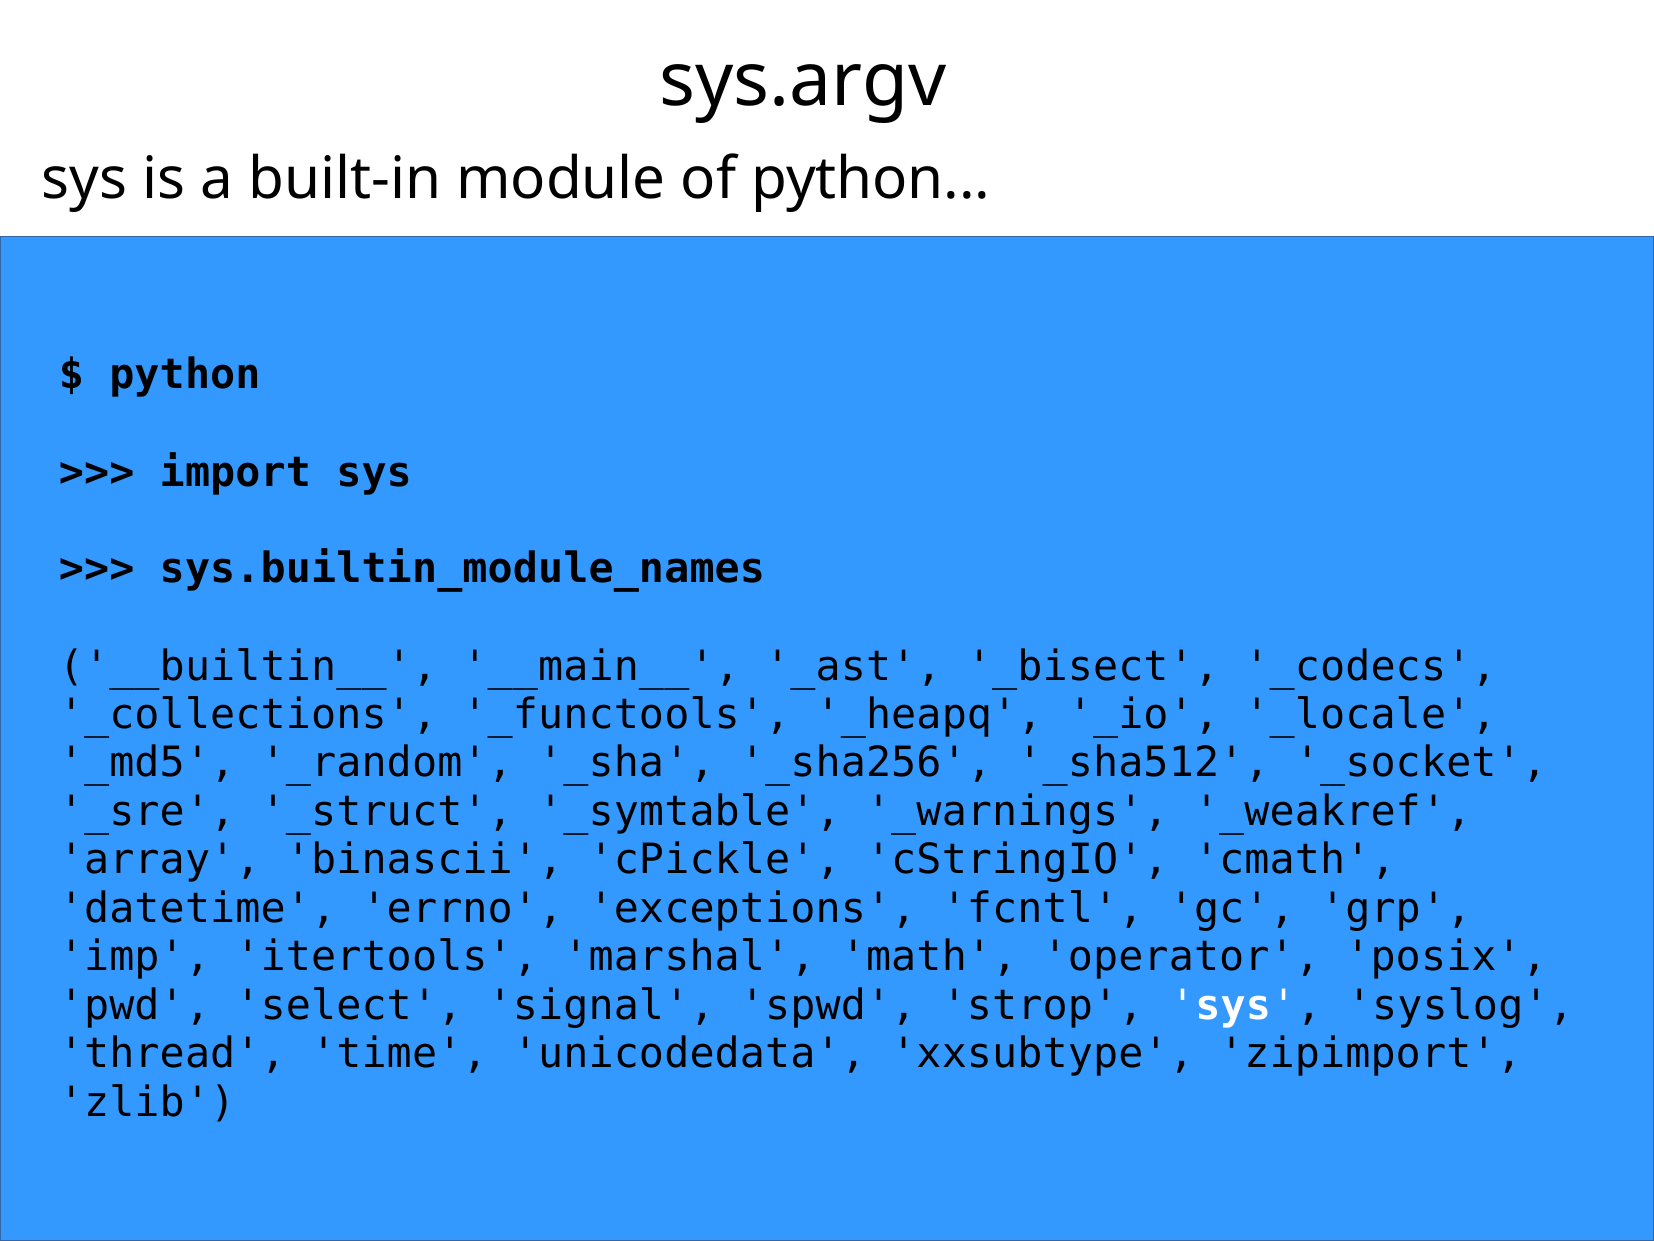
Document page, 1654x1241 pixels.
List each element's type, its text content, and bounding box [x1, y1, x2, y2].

title sys.argv [59, 35, 1548, 118]
text_box $ python >>> import sys >>> sys.builtin_module_names ('__builtin__', '__main__', '_ast', '_bisect', '_codecs', '_collections', '_functools', '_heapq', '_io', '_locale', '_md5', '_random', '_sha', '_sha256', '_sha512', '_socket', '_sre', '_struct', '_symtable', '_warnings', '_weakref', 'array', 'binascii', 'cPickle', 'cStringIO', 'cmath', 'datetime', 'errno', 'exceptions', 'fcntl', 'gc', 'grp', 'imp', 'itertools', 'marshal', 'math', 'operator', 'posix', 'pwd', 'select', 'signal', 'spwd', 'strop', 'sys', 'syslog', 'thread', 'time', 'unicodedata', 'xxsubtype', 'zipimport', 'zlib') [0, 236, 1654, 1241]
subtitle sys is a built-in module of python... [41, 135, 1613, 236]
